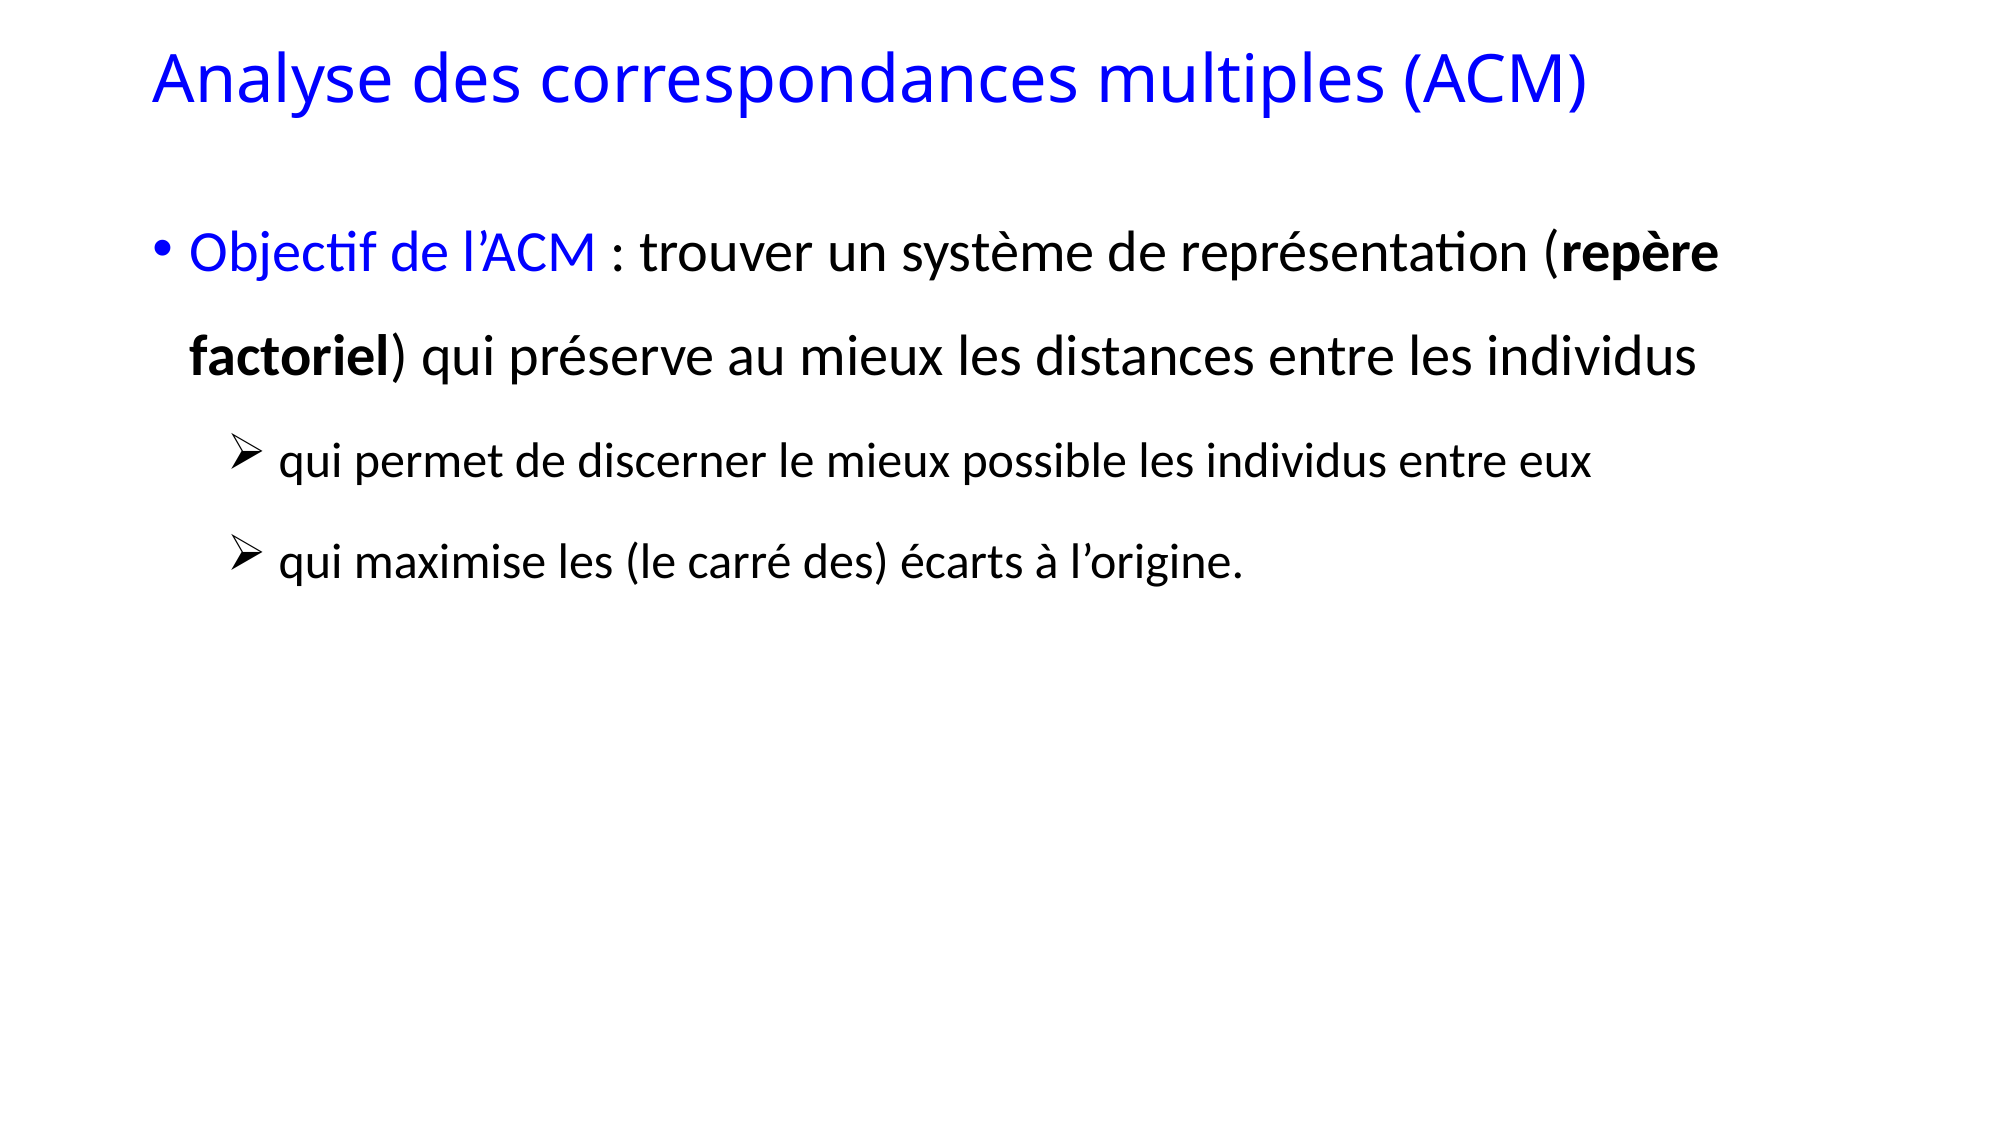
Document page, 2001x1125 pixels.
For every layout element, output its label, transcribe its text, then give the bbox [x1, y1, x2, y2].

title Analyse des correspondances multiples (ACM) [137, 22, 1863, 140]
list Objectif de l’ACM : trouver un système de représentation (repère factoriel) qui préserve au mieux les distances entre les individus qui permet de discerner le mieux possible les individus entre eux qui maximise les (le carré des) écarts à l’origine. [137, 170, 1863, 1025]
